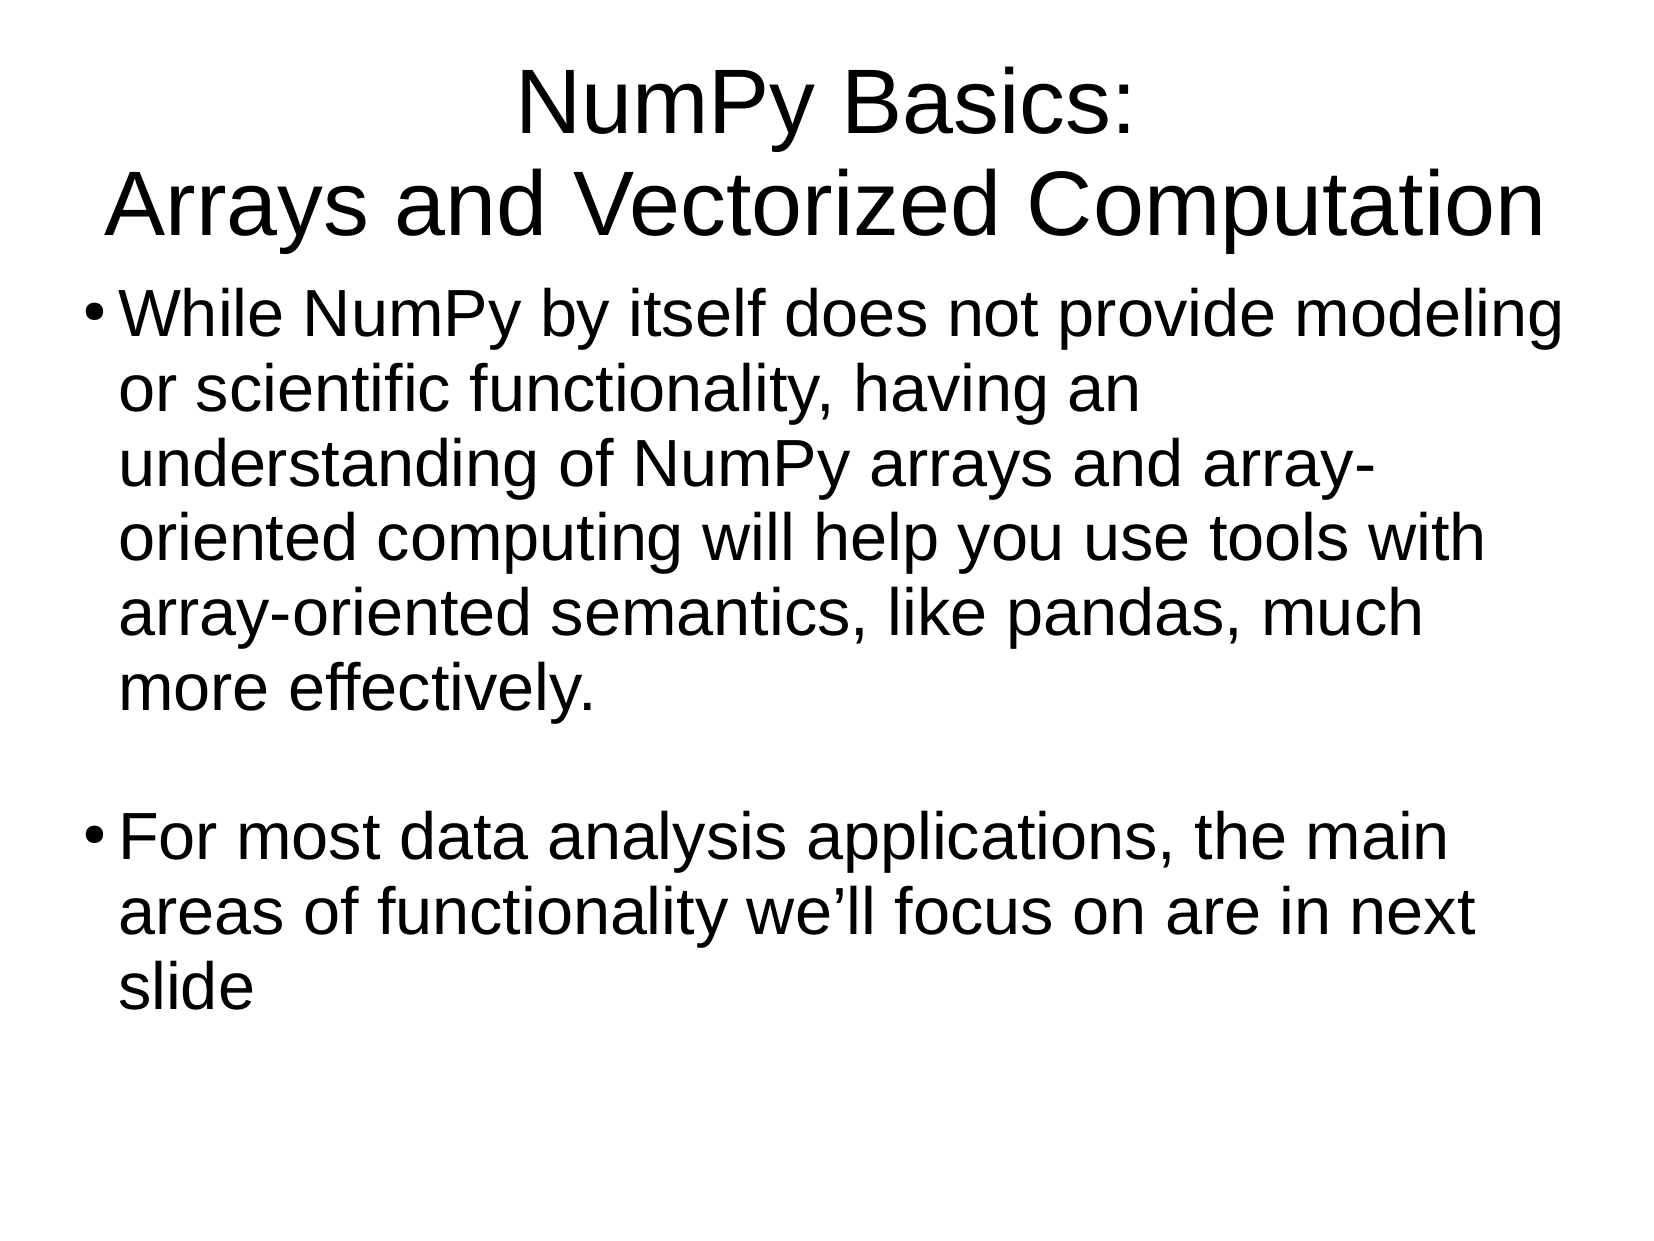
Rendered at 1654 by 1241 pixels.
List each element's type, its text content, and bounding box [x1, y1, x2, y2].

title NumPy Basics: Arrays and Vectorized Computation [82, 49, 1571, 257]
subtitle While NumPy by itself does not provide modeling or scientific functionality, having an understanding of NumPy arrays and array-oriented computing will help you use tools with array-oriented semantics, like pandas, much more effectively. For most data analysis applications, the main areas of functionality we’ll focus on are in next slide [82, 275, 1571, 1024]
